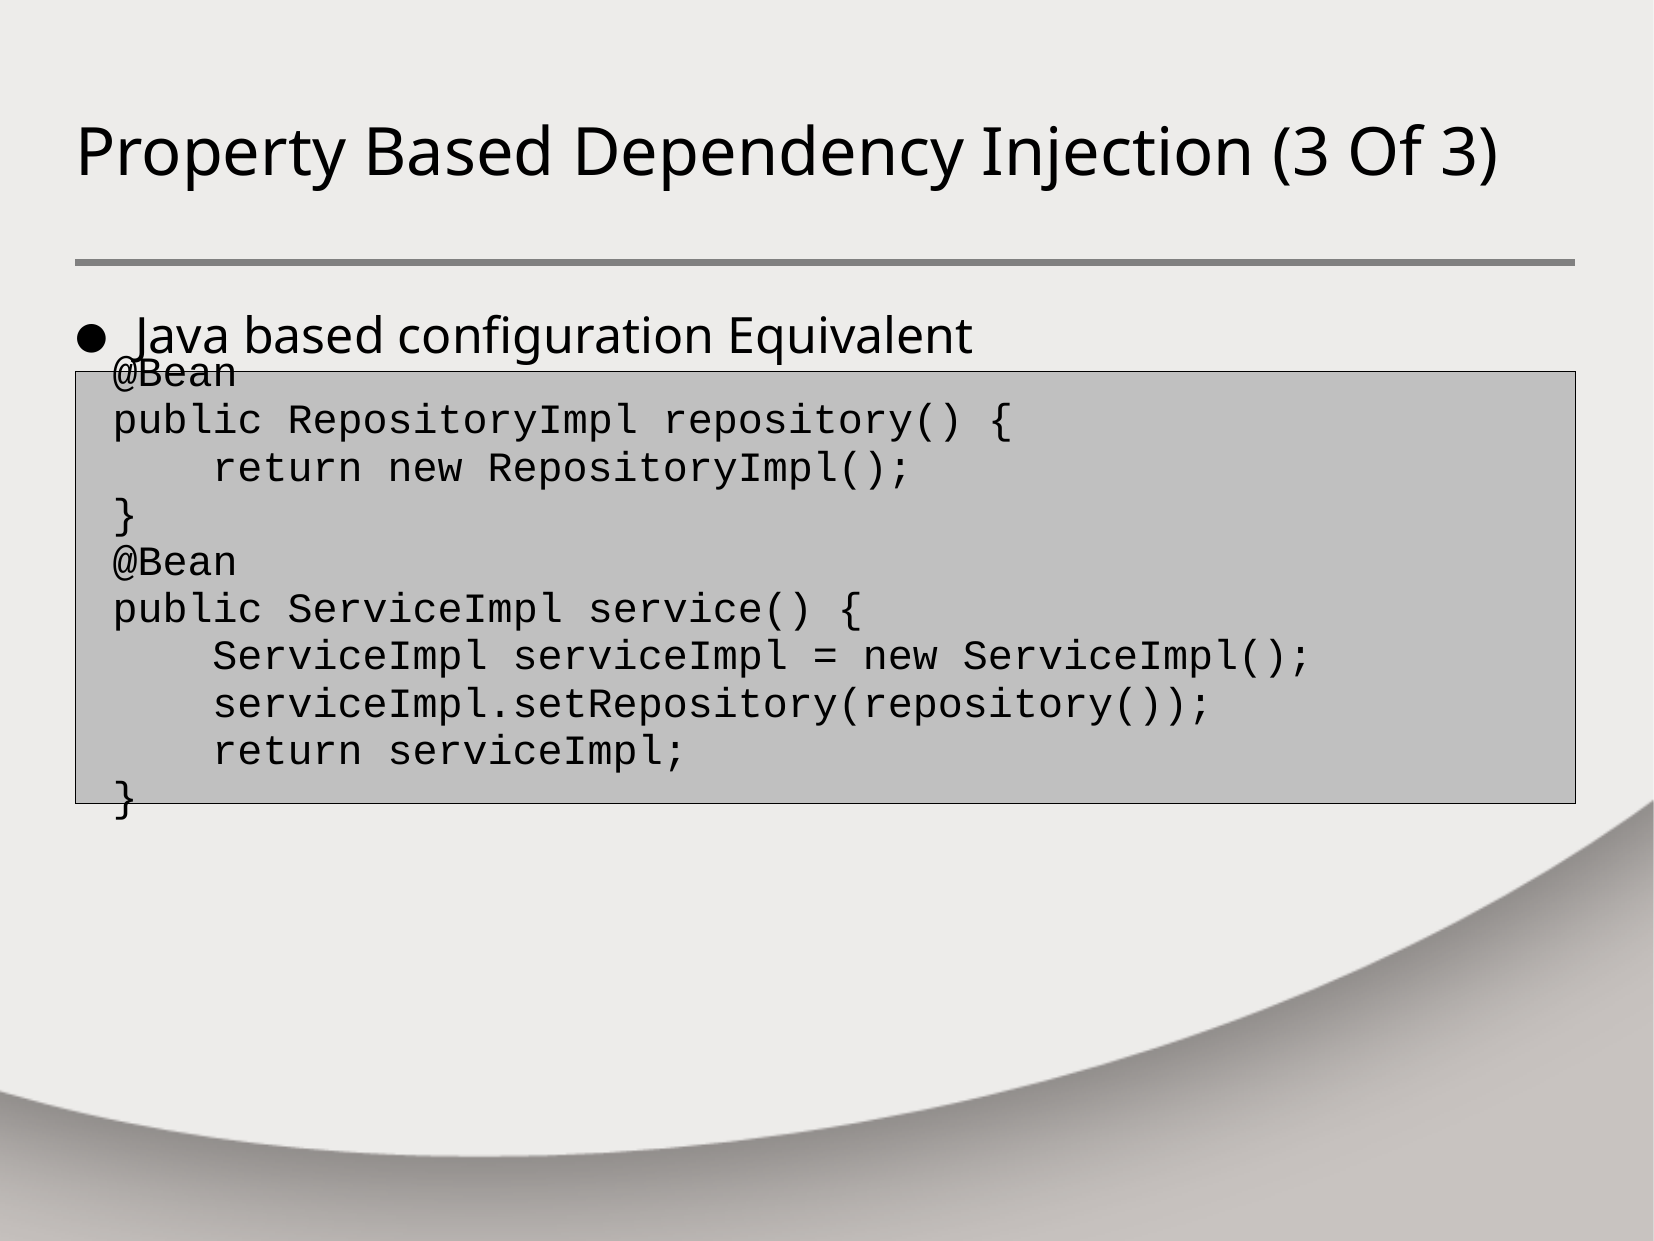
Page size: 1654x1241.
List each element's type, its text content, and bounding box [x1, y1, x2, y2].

title Property Based Dependency Injection (3 Of 3) [75, 75, 1576, 226]
list Java based configuration Equivalent [75, 804, 1576, 1163]
text_box @Bean public RepositoryImpl repository() { return new RepositoryImpl(); } @Bean public ServiceImpl service() { ServiceImpl serviceImpl = new ServiceImpl(); serviceImpl.setRepository(repository()); return serviceImpl; } [75, 371, 1576, 804]
list Java based configuration Equivalent [75, 300, 1576, 371]
picture [0, 0, 1654, 1241]
